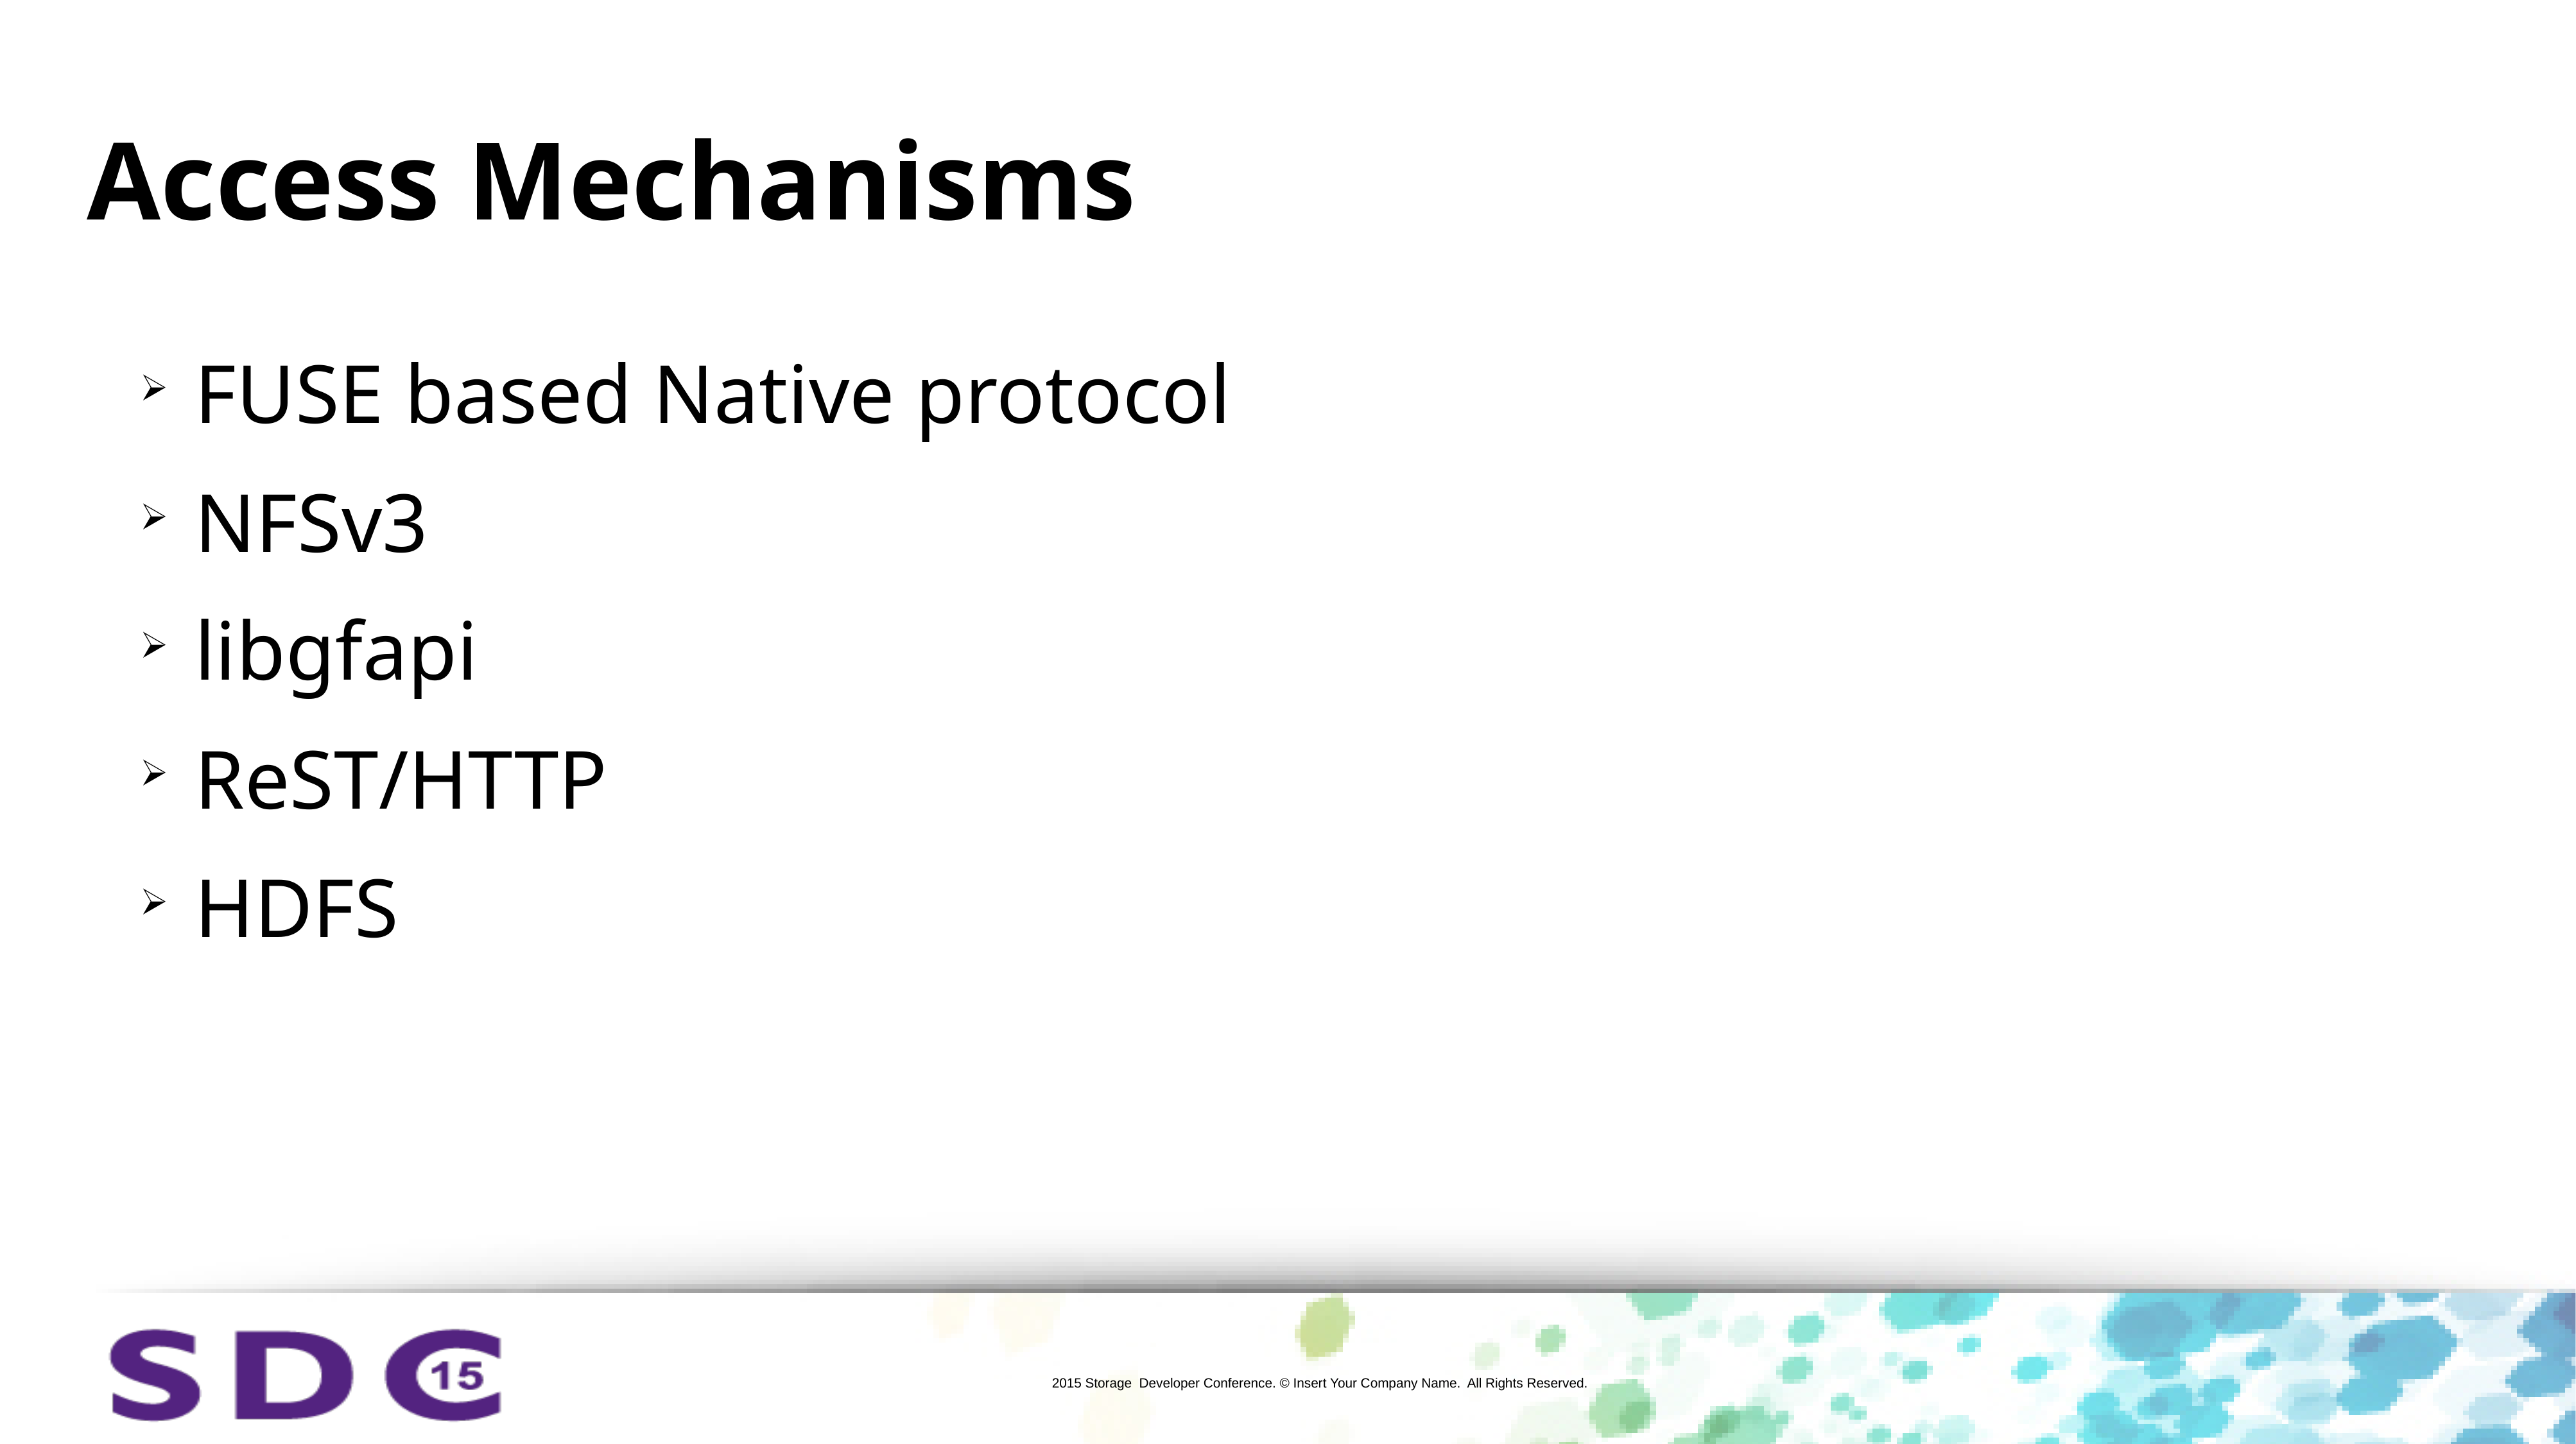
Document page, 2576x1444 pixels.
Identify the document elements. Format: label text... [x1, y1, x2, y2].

list FUSE based Native protocol NFSv3 libgfapi ReST/HTTP HDFS [128, 338, 2447, 1176]
title Access Mechanisms [87, 57, 2405, 299]
picture [0, 994, 2576, 1444]
